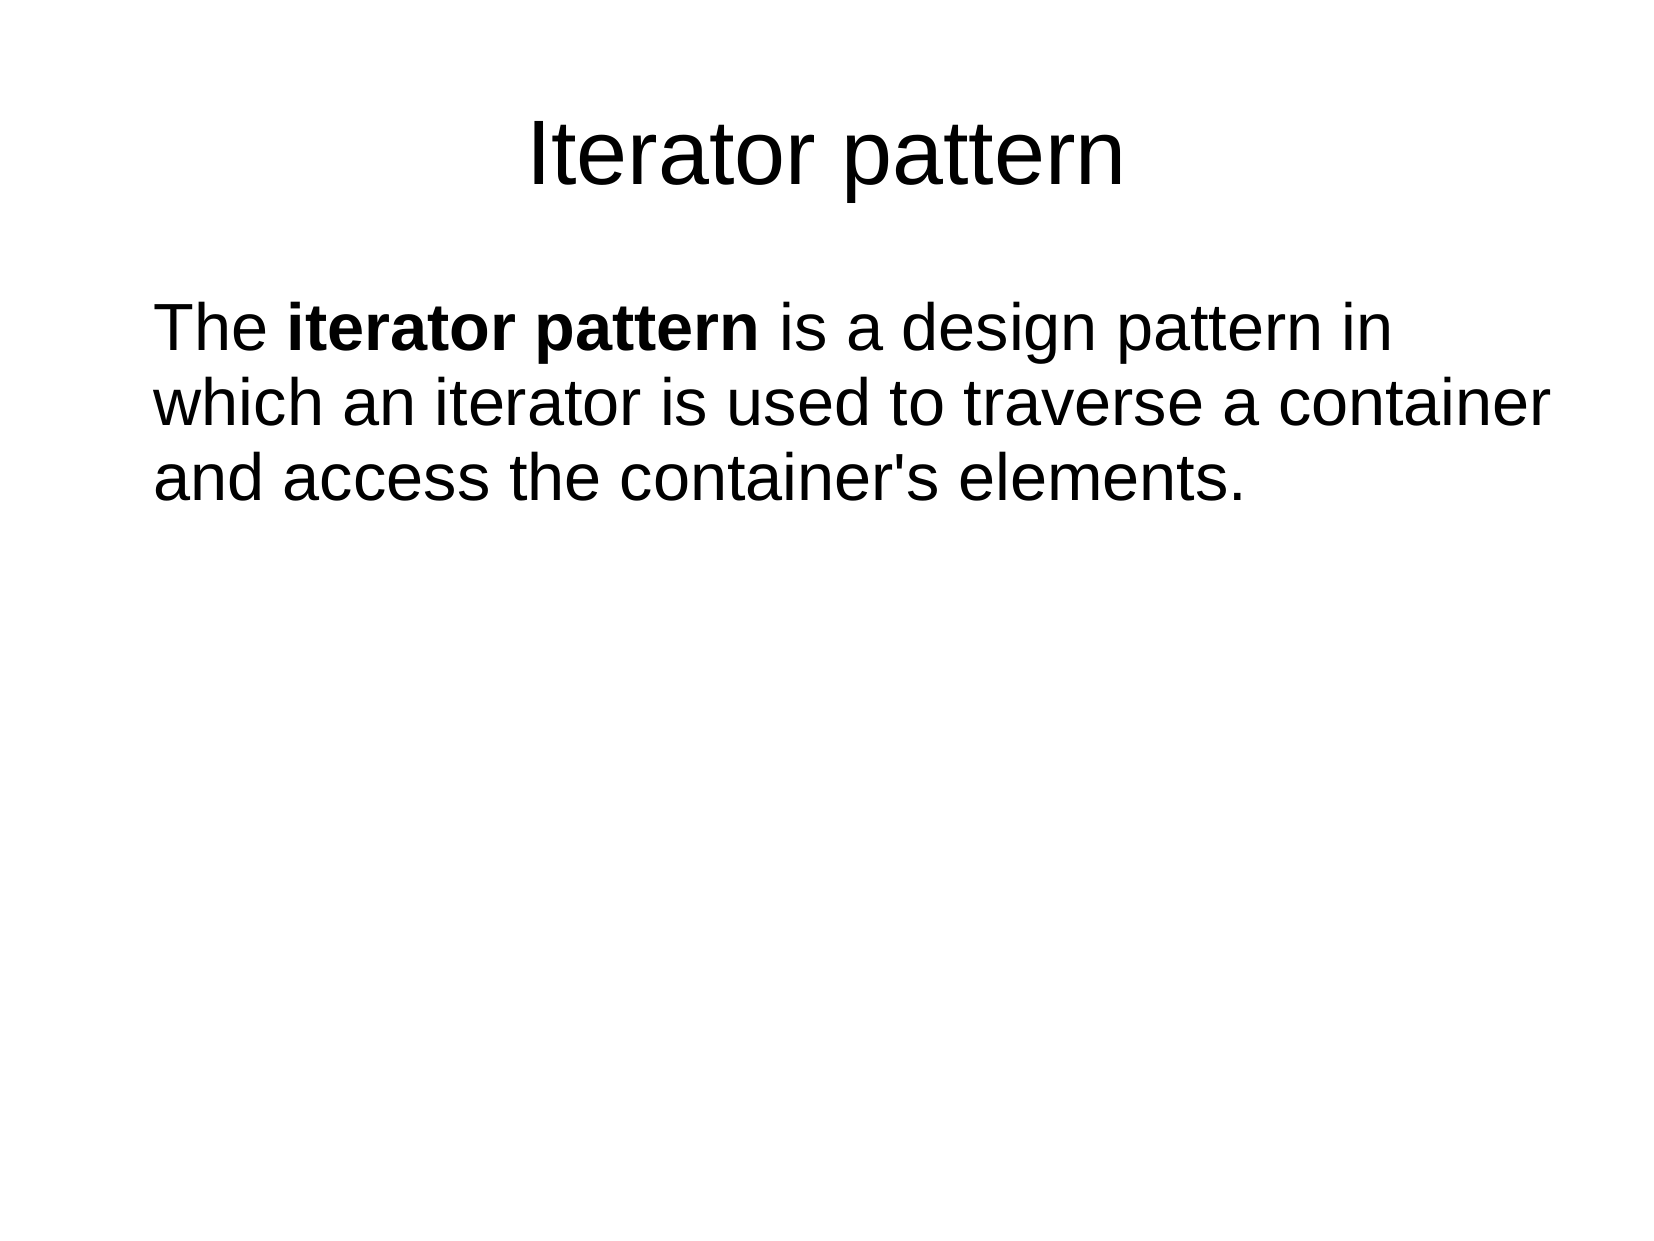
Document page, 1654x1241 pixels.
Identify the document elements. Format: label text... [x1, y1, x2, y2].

title Iterator pattern [82, 49, 1571, 257]
list The iterator pattern is a design pattern in which an iterator is used to traverse a container and access the container's elements. [82, 290, 1571, 1010]
